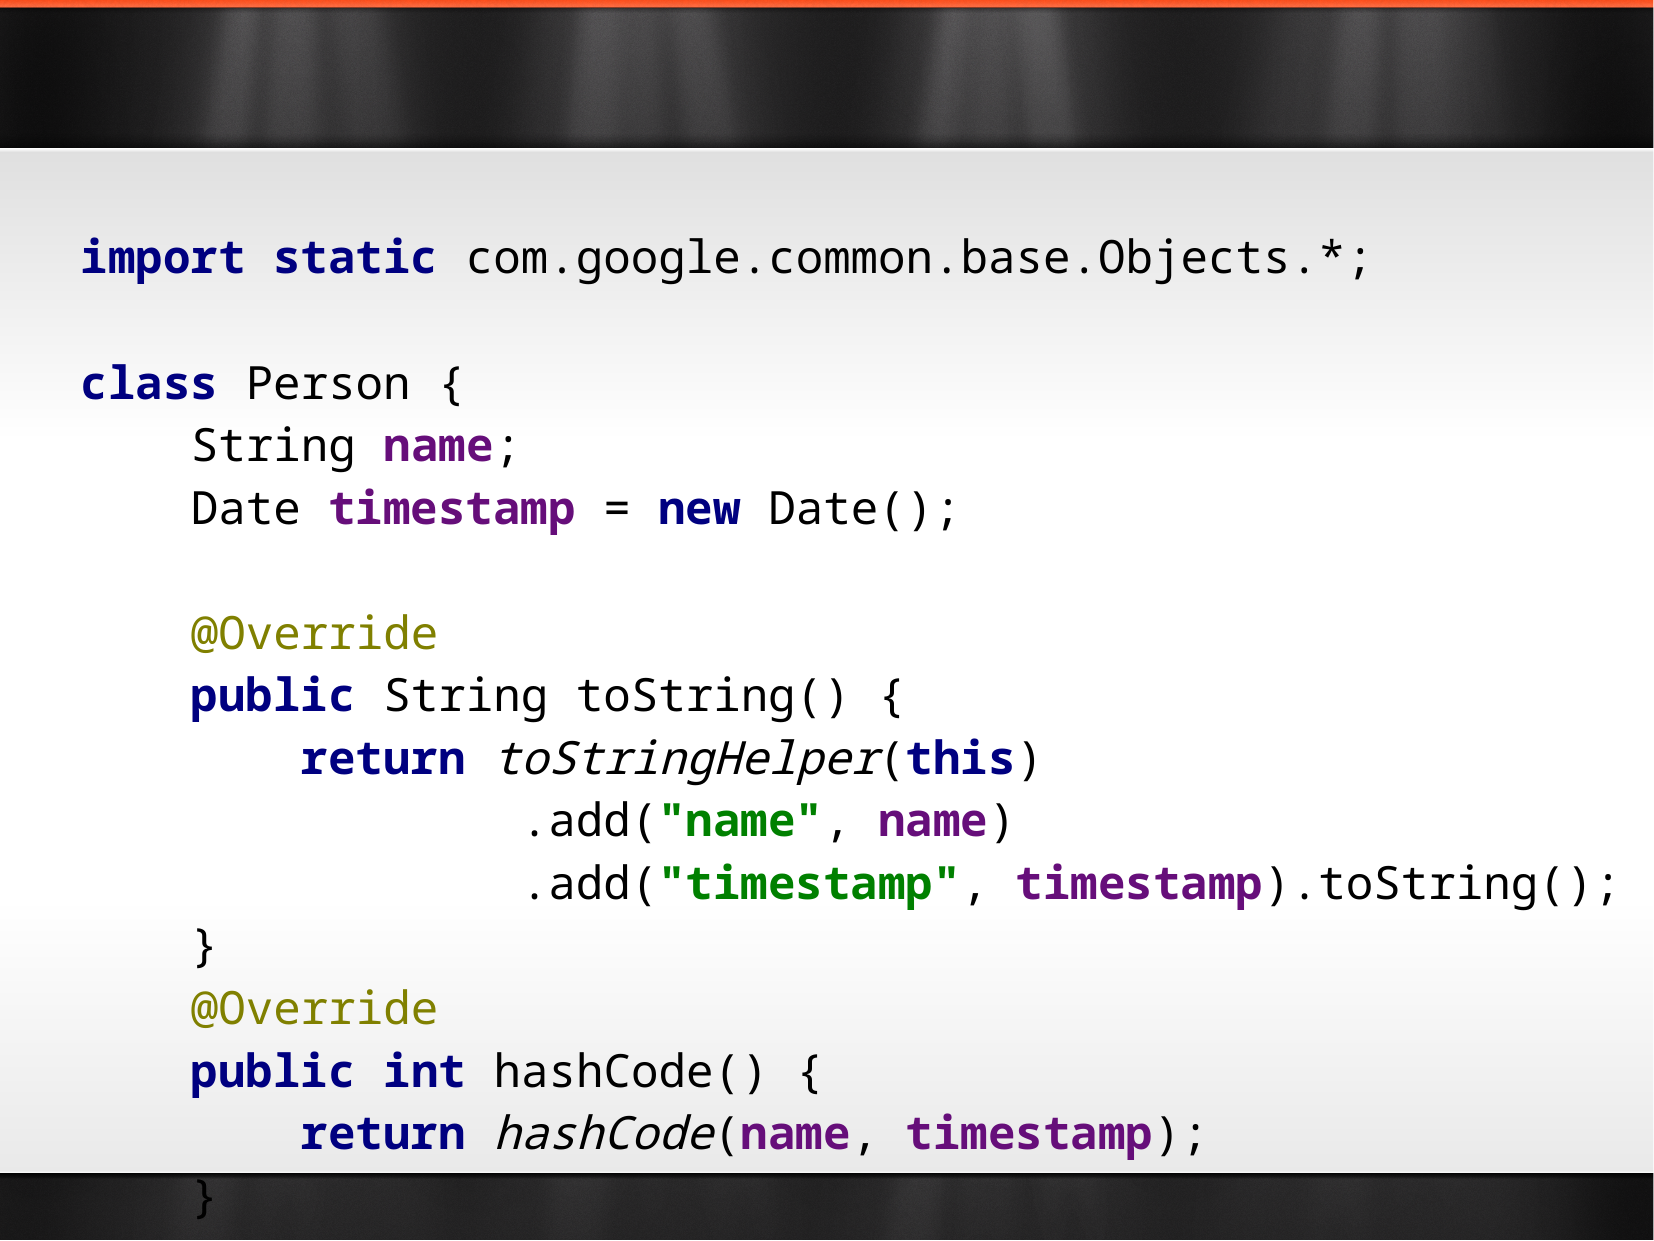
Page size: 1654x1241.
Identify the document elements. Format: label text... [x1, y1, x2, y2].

subtitle import static com.google.common.base.Objects.*; class Person { String name; Date timestamp = new Date(); @Override public String toString() { return toStringHelper(this) .add("name", name) .add("timestamp", timestamp).toString(); } @Override public int hashCode() { return hashCode(name, timestamp); } } [80, 225, 1654, 1241]
picture [0, 0, 1654, 1240]
